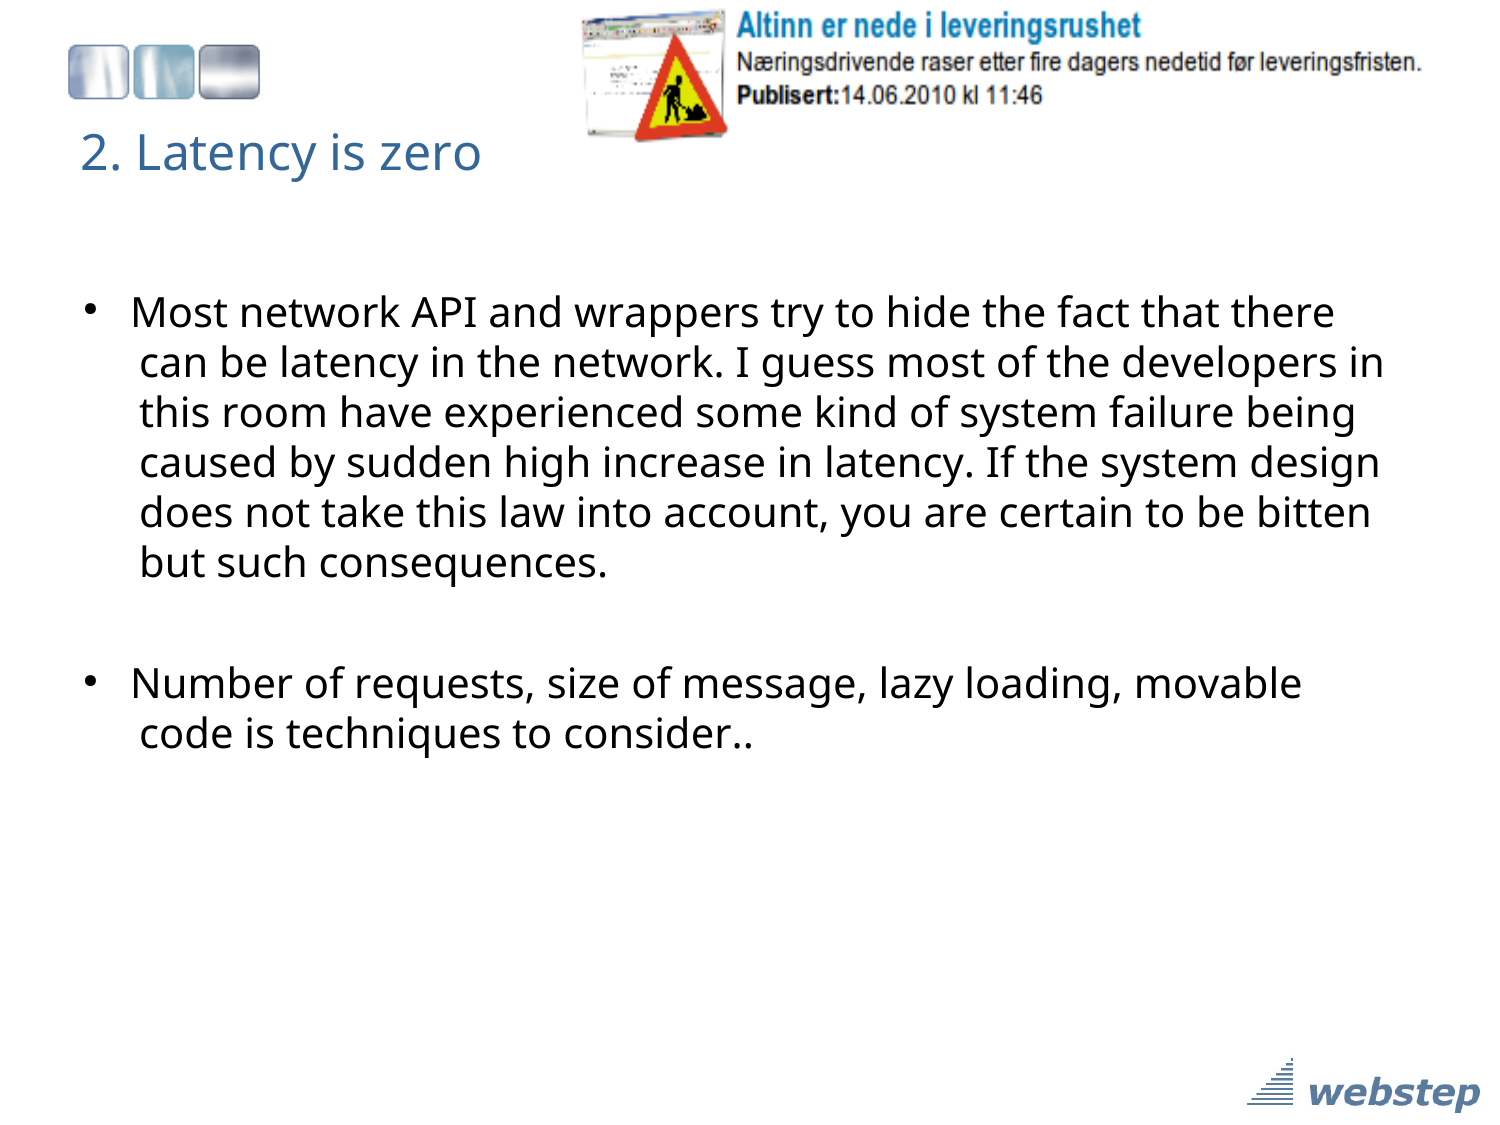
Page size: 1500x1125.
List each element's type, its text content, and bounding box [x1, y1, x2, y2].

title 2. Latency is zero [72, 73, 1423, 228]
picture [64, 42, 266, 104]
picture [562, 0, 1500, 150]
list Most network API and wrappers try to hide the fact that there can be latency in the network. I guess most of the developers in this room have experienced some kind of system failure being caused by sudden high increase in latency. If the system design does not take this law into account, you are certain to be bitten but such consequences. Number of requests, size of message, lazy loading, movable code is techniques to consider.. [74, 277, 1423, 1020]
picture [1234, 1047, 1495, 1118]
